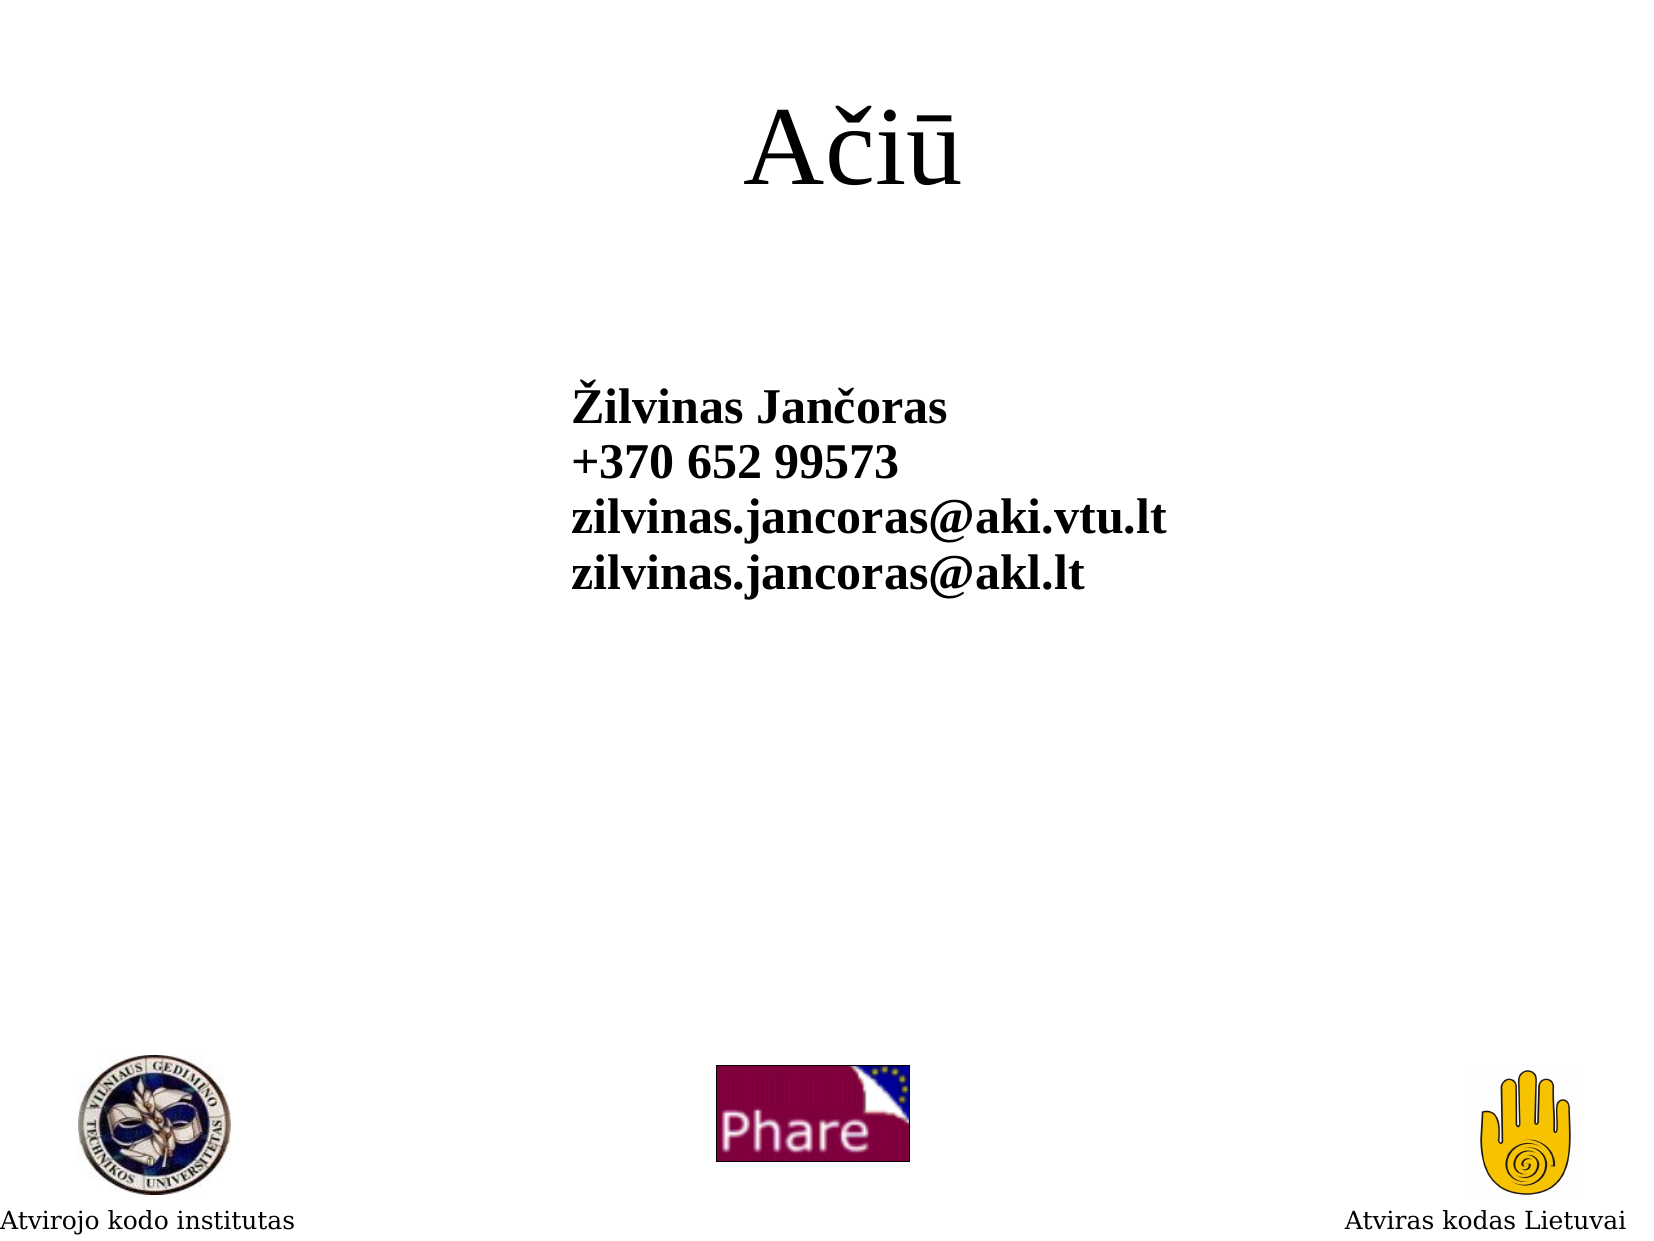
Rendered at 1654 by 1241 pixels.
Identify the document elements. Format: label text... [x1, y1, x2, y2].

text_box Žilvinas Jančoras +370 652 99573 zilvinas.jancoras@aki.vtu.lt zilvinas.jancoras@akl.lt [571, 378, 1237, 688]
text_box Atvirojo kodo institutas [0, 1206, 367, 1241]
text_box Atviras kodas Lietuvai [1344, 1206, 1654, 1241]
picture [1467, 1065, 1581, 1200]
title Ačiū [476, 42, 1230, 250]
picture [78, 1055, 231, 1195]
picture [716, 1065, 910, 1162]
